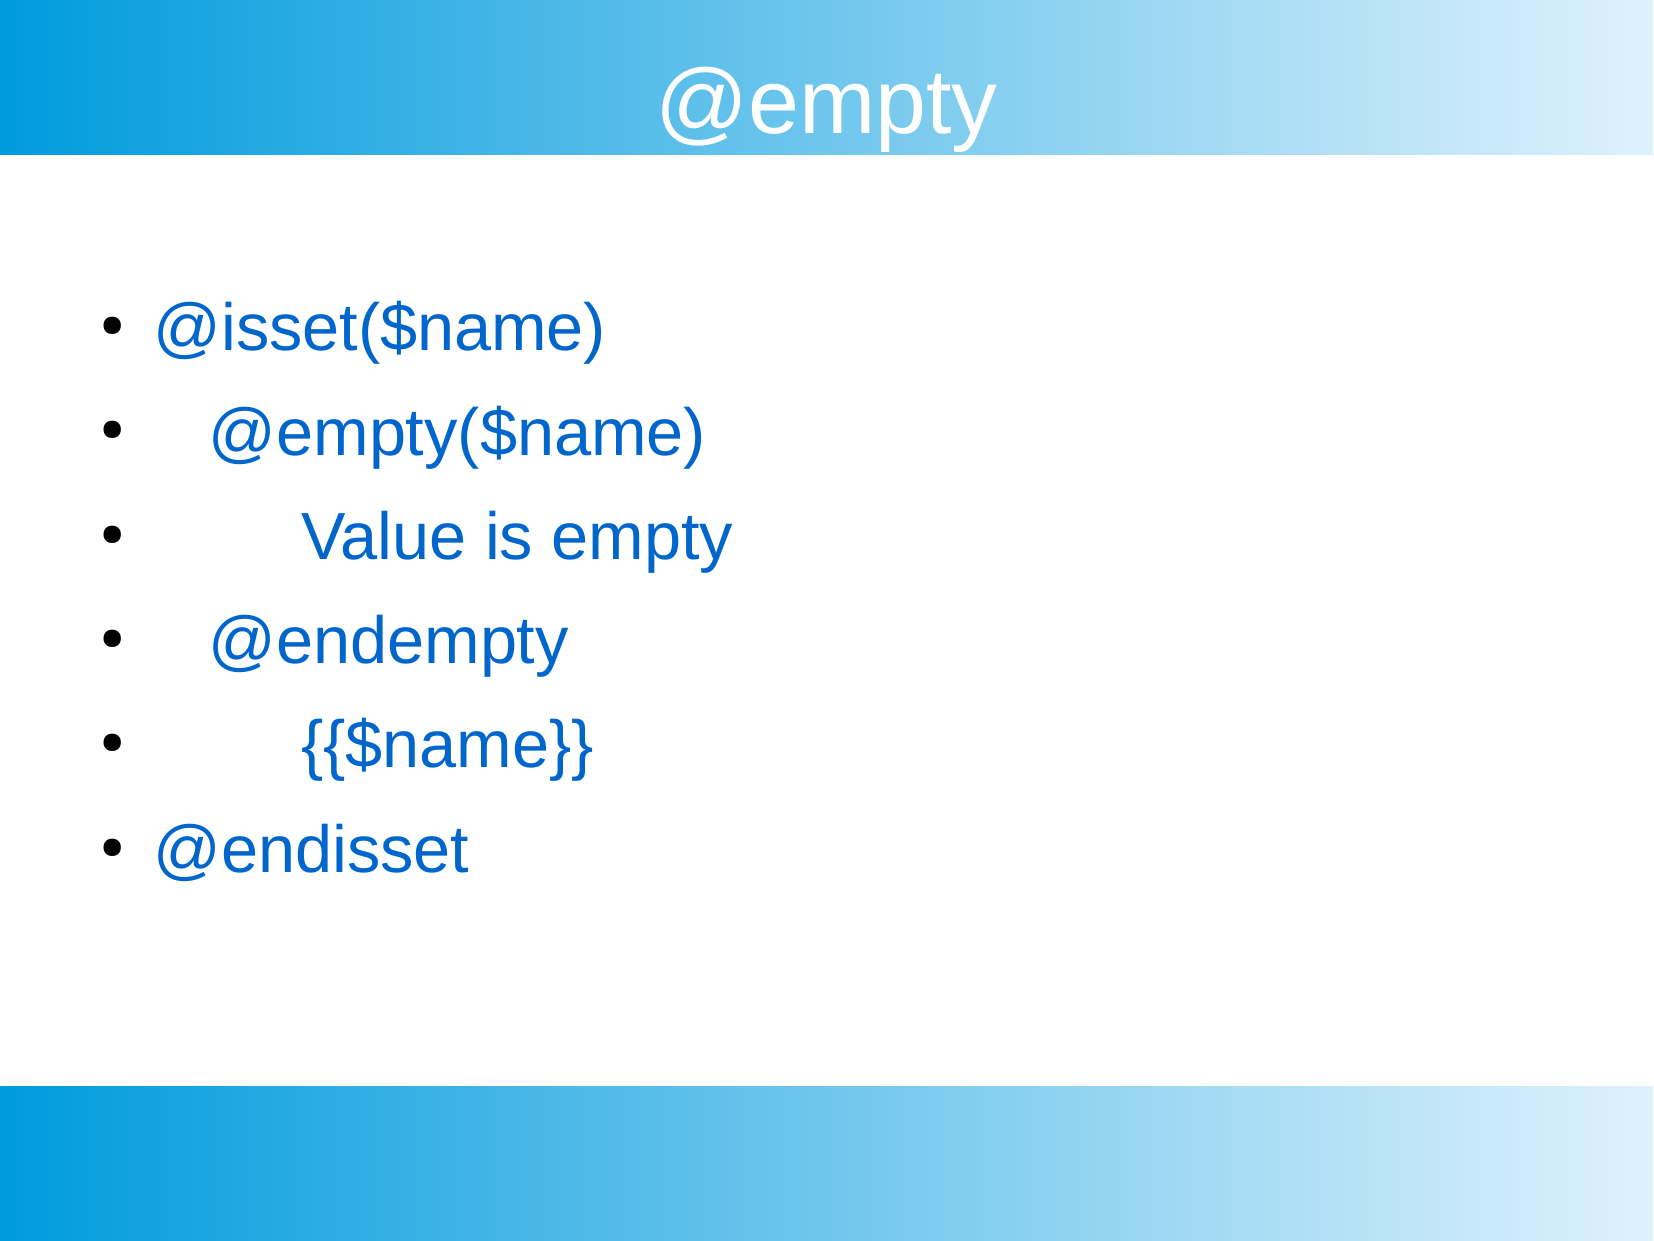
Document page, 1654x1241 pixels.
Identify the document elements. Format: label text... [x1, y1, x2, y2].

list @isset($name) @empty($name) Value is empty @endempty {{$name}} @endisset [82, 290, 1571, 1010]
title @empty [82, 49, 1571, 155]
